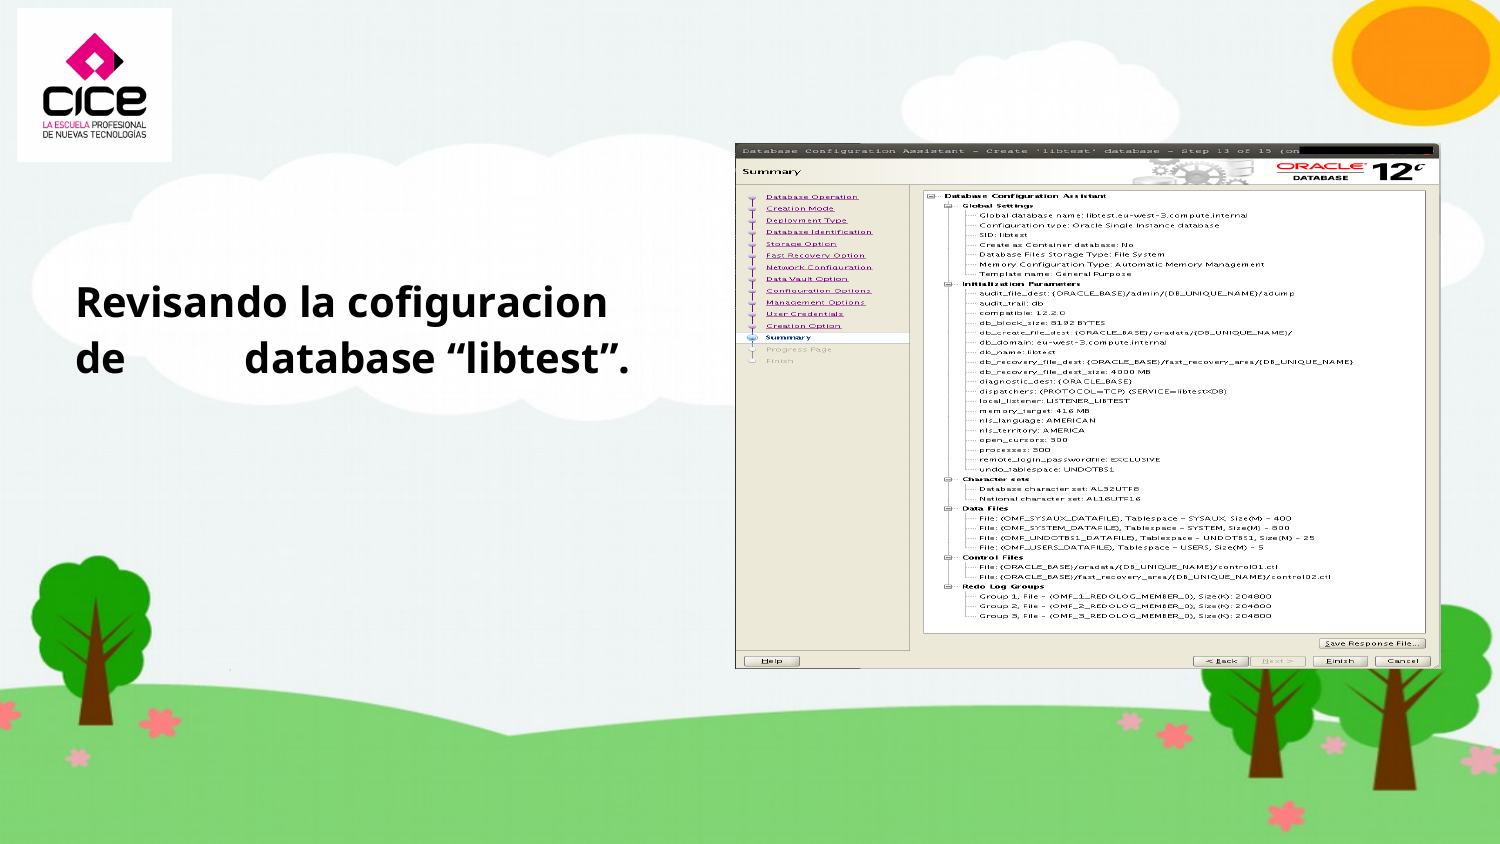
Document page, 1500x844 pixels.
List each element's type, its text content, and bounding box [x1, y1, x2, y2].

picture [0, 0, 1500, 844]
title Revisando la cofiguracion de database “libtest”. [75, 283, 639, 376]
